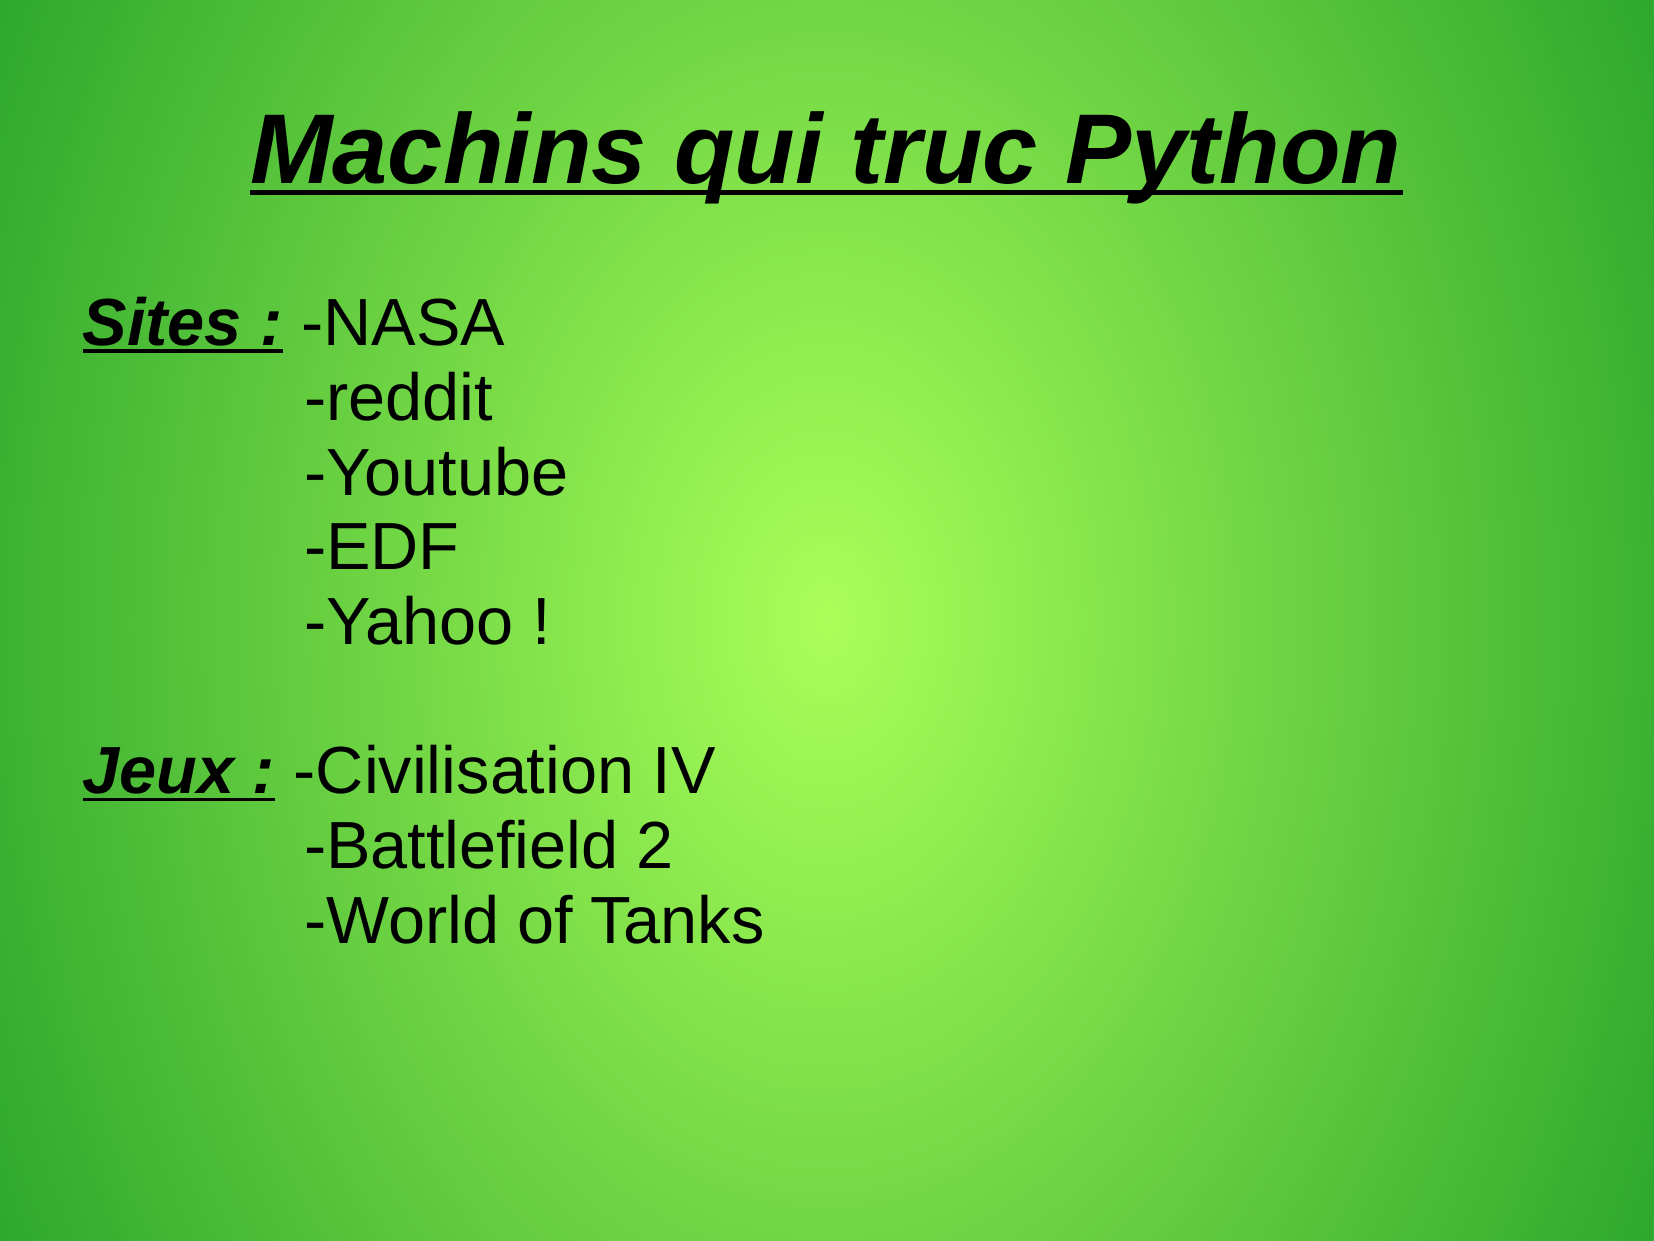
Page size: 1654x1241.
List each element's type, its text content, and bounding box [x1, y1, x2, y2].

title Machins qui truc Python [82, 47, 1571, 252]
subtitle Sites : -NASA -reddit -Youtube -EDF -Yahoo ! Jeux : -Civilisation IV -Battlefield 2 -World of Tanks [82, 284, 1571, 1033]
